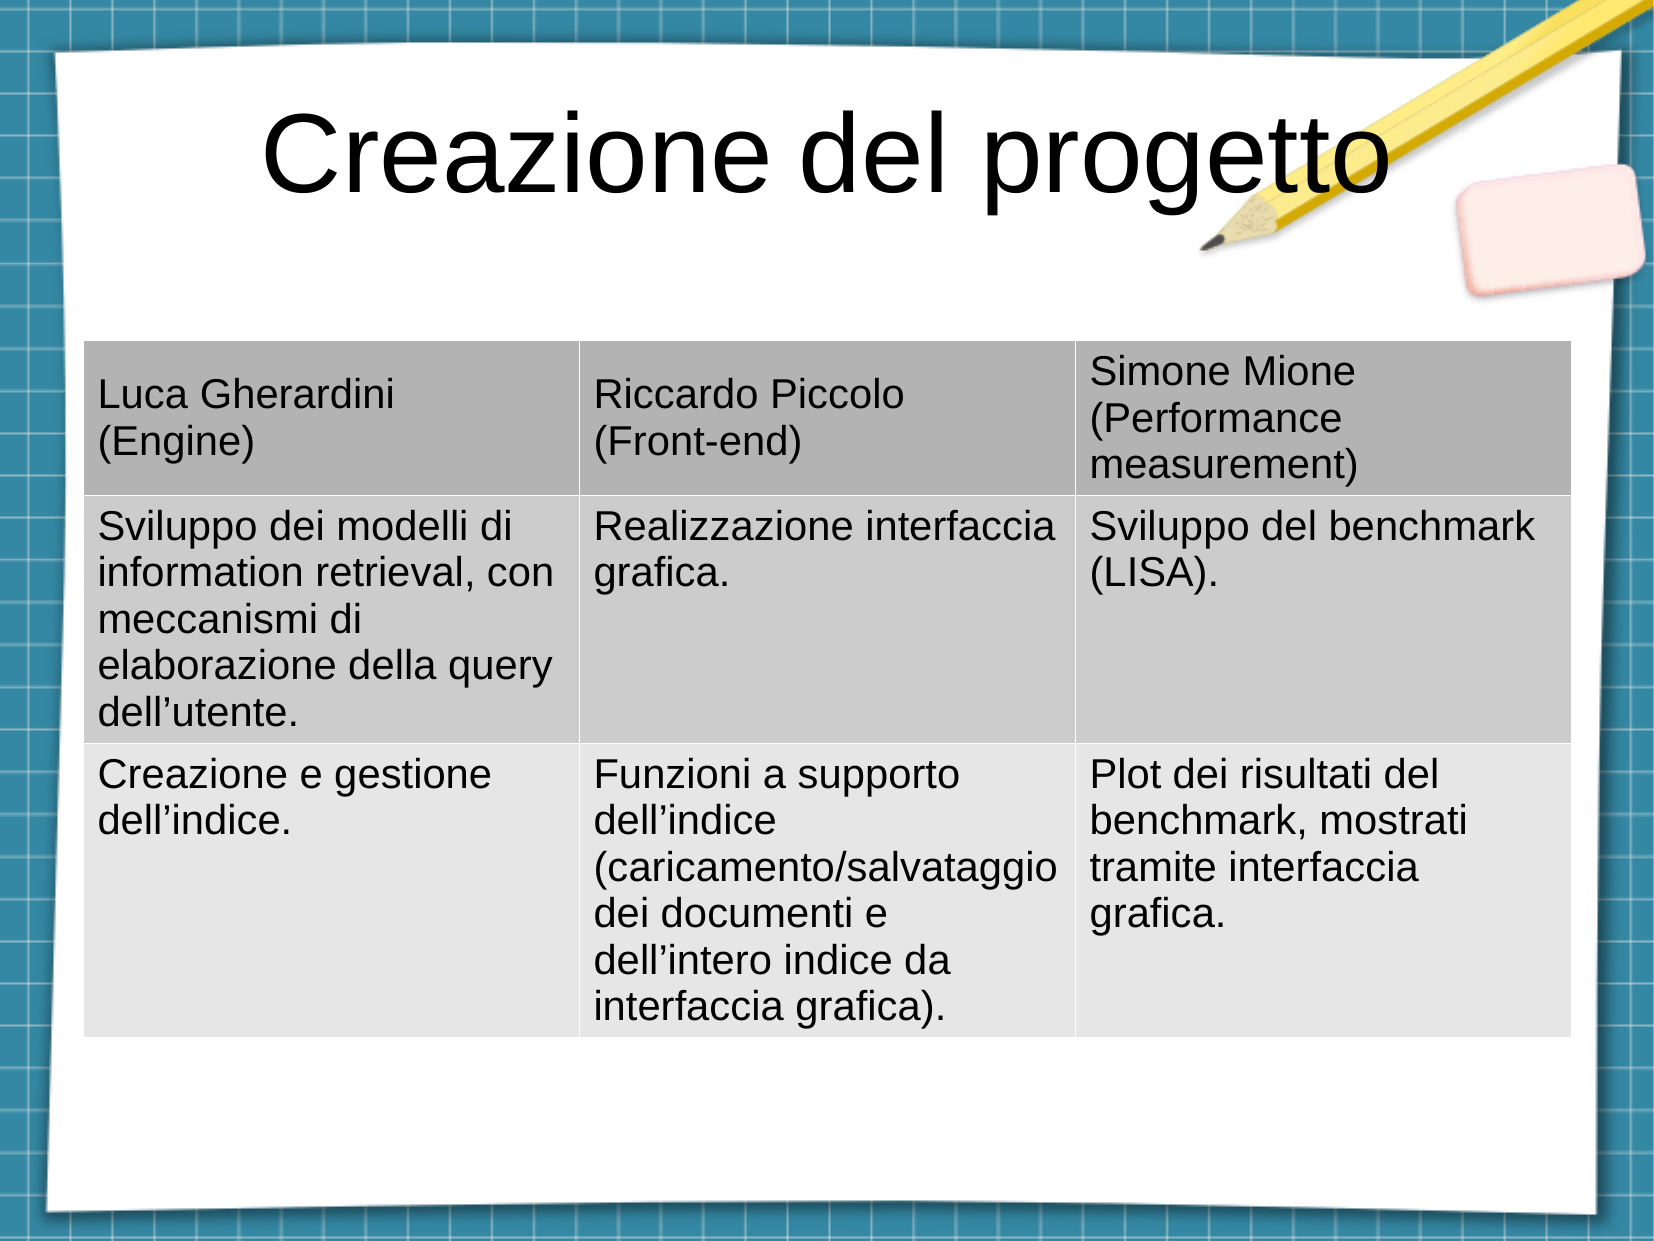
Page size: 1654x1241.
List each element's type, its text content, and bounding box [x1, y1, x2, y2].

table_cell Funzioni a supporto dell’indice (caricamento/salvataggio dei documenti e dell’intero indice da interfaccia grafica). [580, 744, 1075, 1037]
table_cell Creazione e gestione dell’indice. [84, 744, 579, 1037]
table_cell Realizzazione interfaccia grafica. [580, 496, 1075, 743]
table_header Riccardo Piccolo (Front-end) [580, 341, 1075, 495]
table_header Simone Mione (Performance measurement) [1076, 341, 1571, 495]
table_cell Sviluppo del benchmark (LISA). [1076, 496, 1571, 743]
table_header Luca Gherardini (Engine) [84, 341, 579, 495]
table_cell Sviluppo dei modelli di information retrieval, con meccanismi di elaborazione della query dell’utente. [84, 496, 579, 743]
title Creazione del progetto [82, 49, 1571, 257]
table_cell Plot dei risultati del benchmark, mostrati tramite interfaccia grafica. [1076, 744, 1571, 1037]
picture [0, 0, 1654, 1241]
